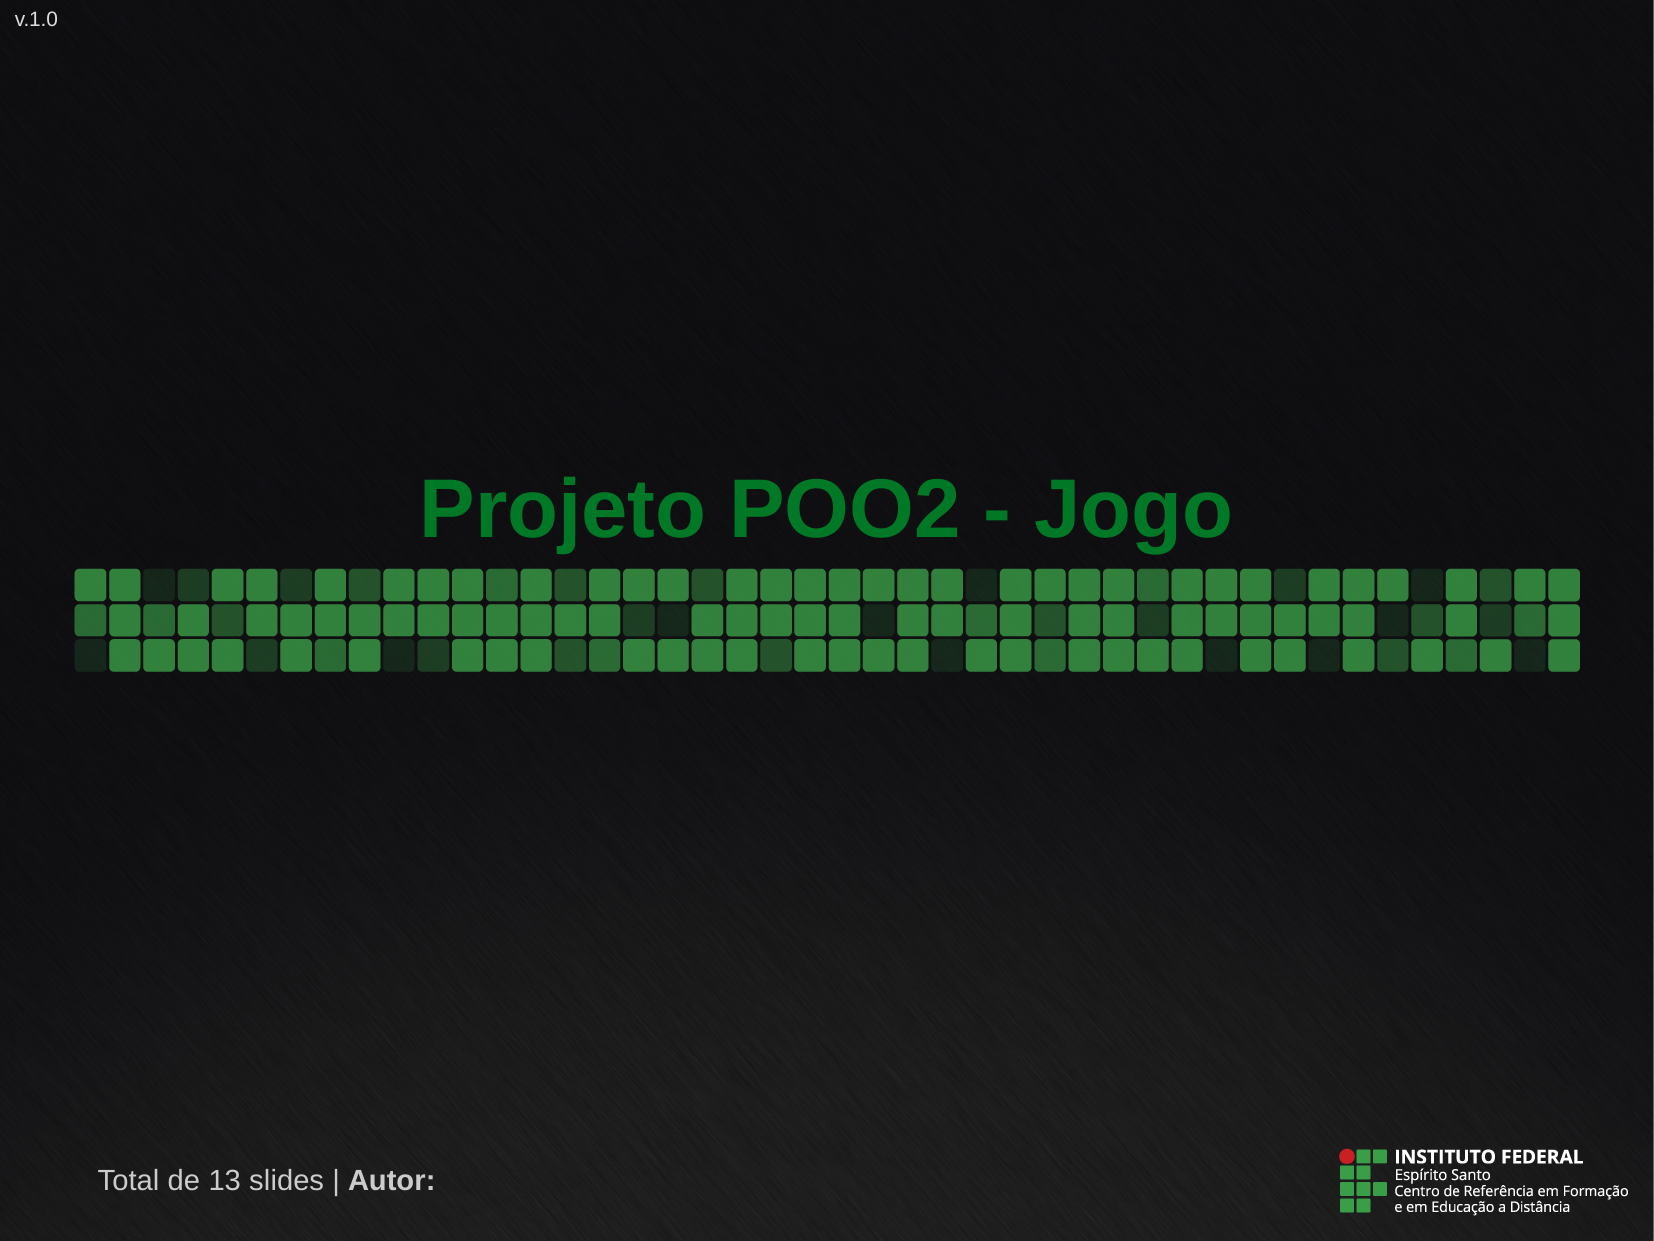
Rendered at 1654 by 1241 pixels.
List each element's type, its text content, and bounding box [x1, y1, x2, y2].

picture [0, 0, 1654, 1241]
title Projeto POO2 - Jogo [82, 49, 1571, 556]
